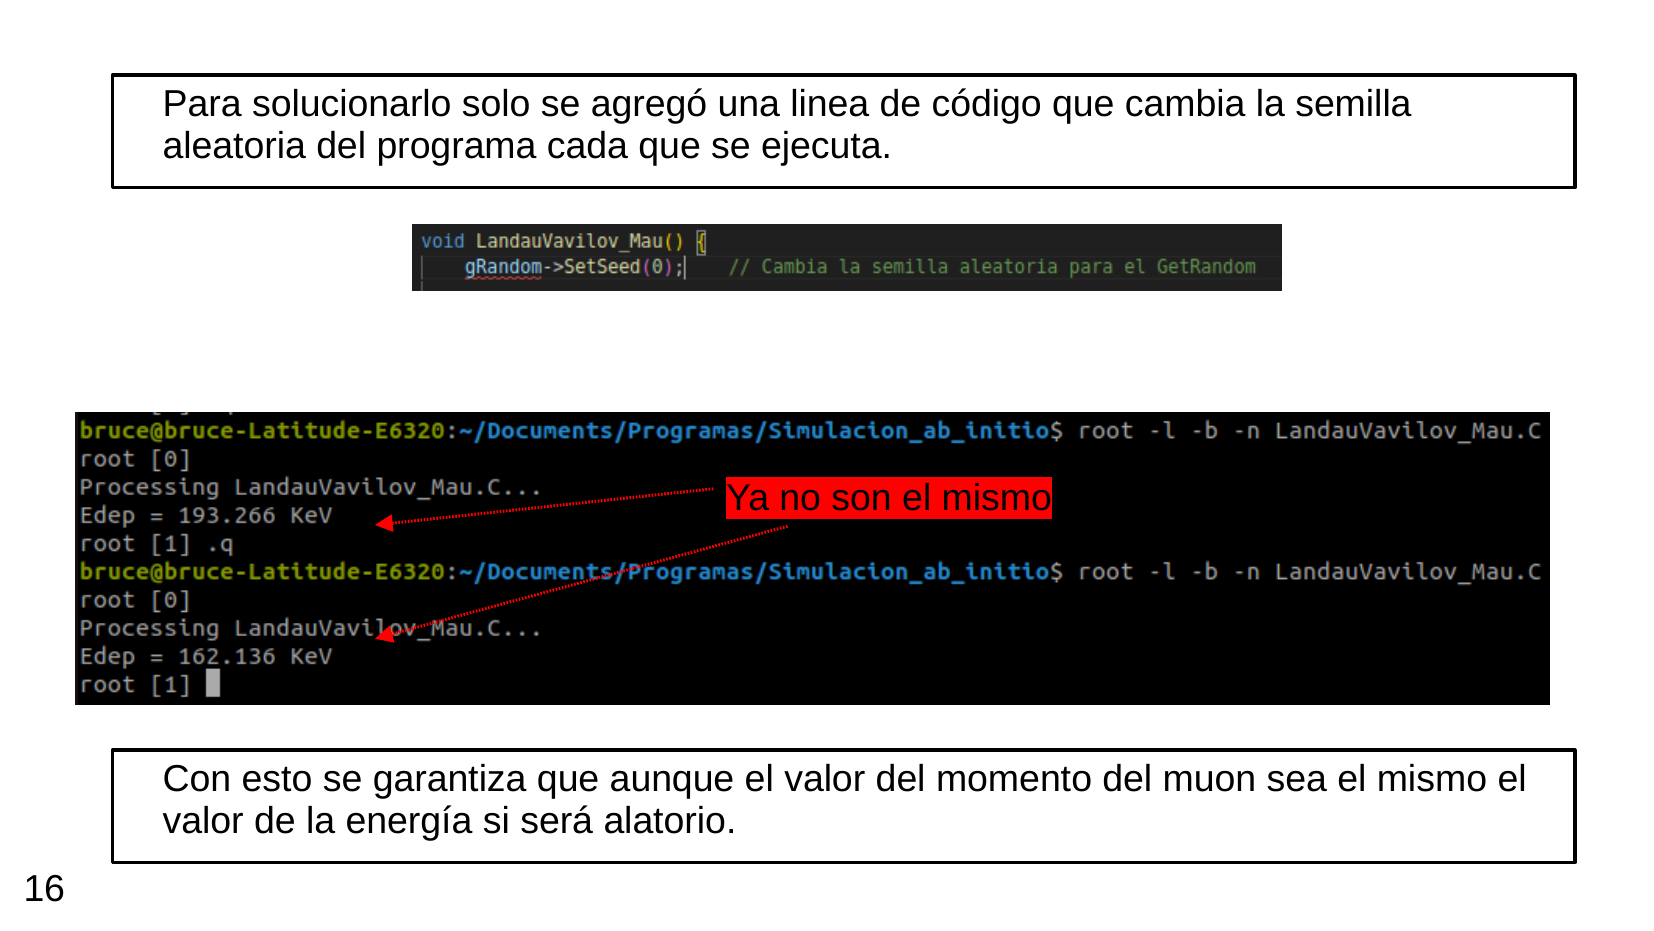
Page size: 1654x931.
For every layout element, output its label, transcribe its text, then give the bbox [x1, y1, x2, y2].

text_box <number> [8, 860, 638, 931]
picture [412, 224, 1282, 291]
text_box Con esto se garantiza que aunque el valor del momento del muon sea el mismo el valor de la energía si será alatorio. [112, 750, 1576, 863]
text_box Para solucionarlo solo se agregó una linea de código que cambia la semilla aleatoria del programa cada que se ejecuta. [112, 75, 1576, 188]
picture [75, 412, 1550, 705]
text_box Ya no son el mismo [675, 469, 1089, 527]
